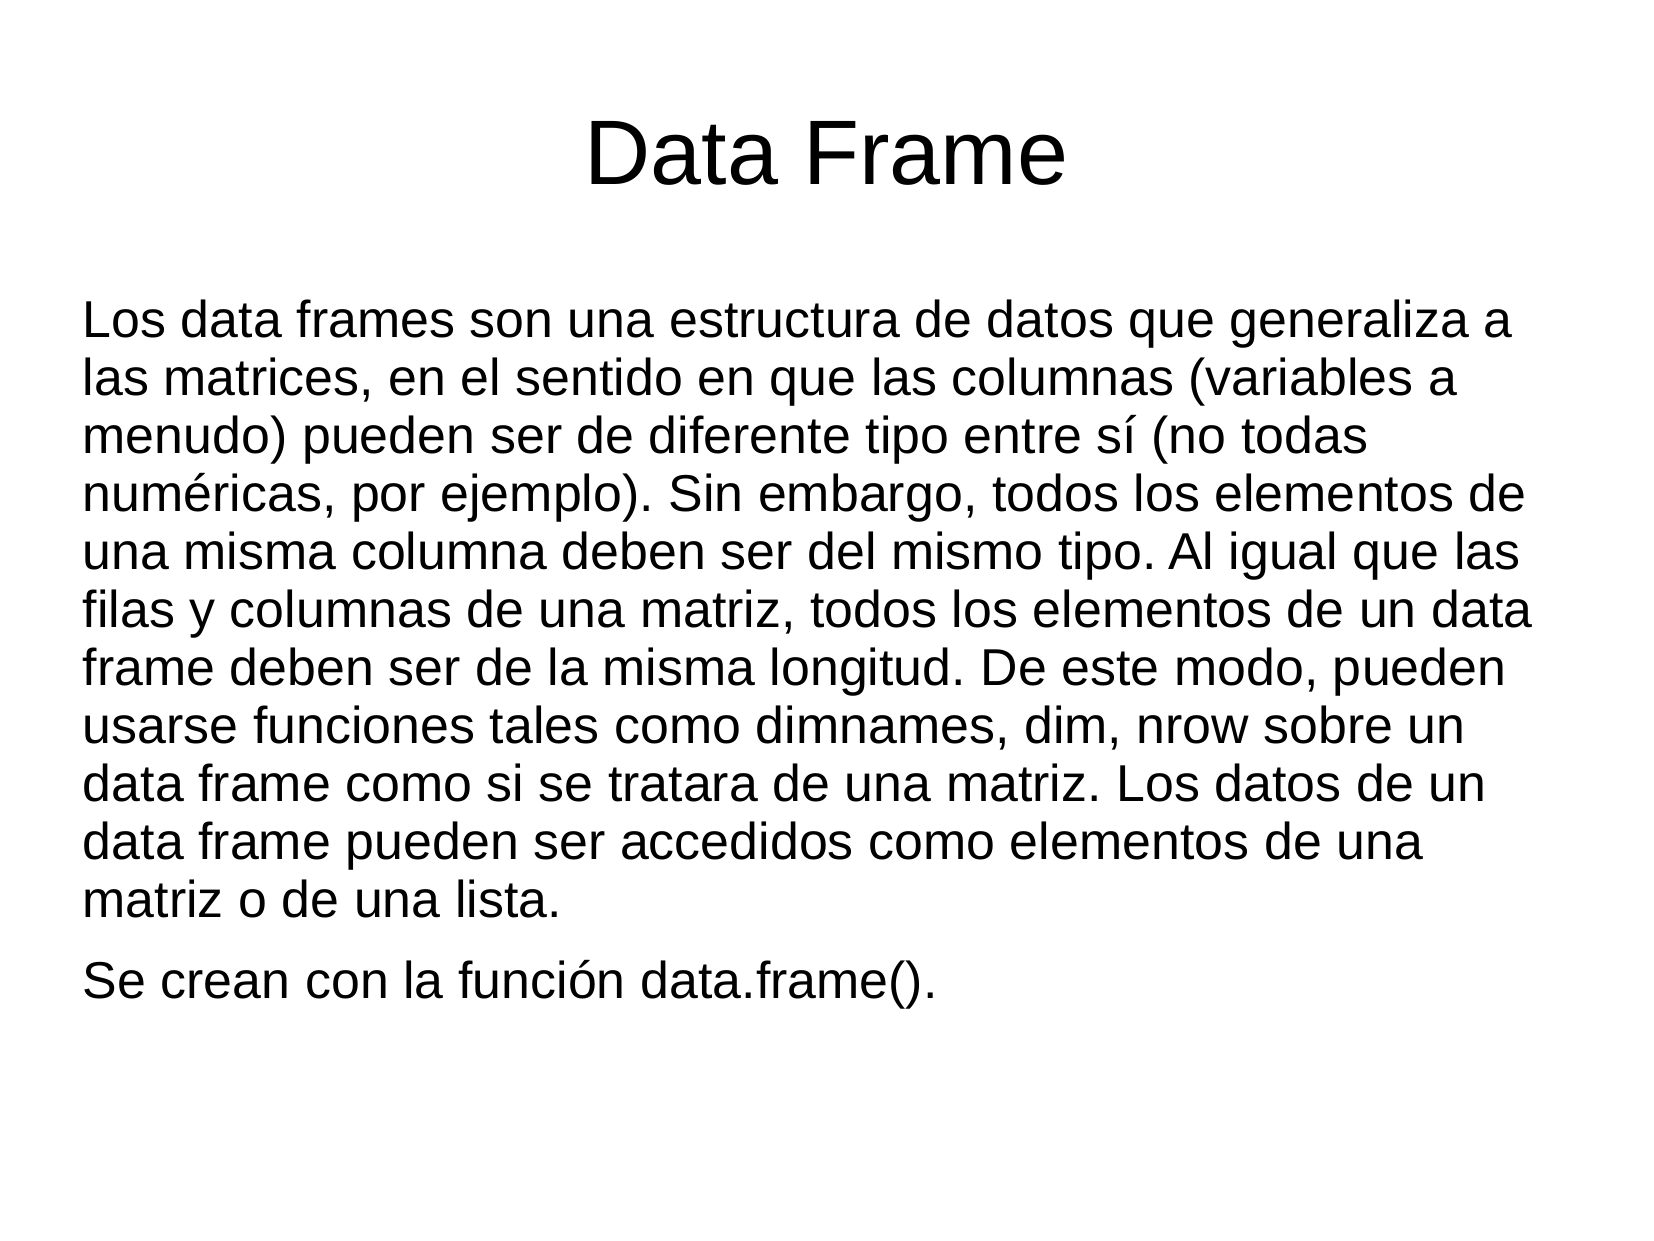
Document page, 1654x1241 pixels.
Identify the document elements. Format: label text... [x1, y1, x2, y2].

list Los data frames son una estructura de datos que generaliza a las matrices, en el sentido en que las columnas (variables a menudo) pueden ser de diferente tipo entre sí (no todas numéricas, por ejemplo). Sin embargo, todos los elementos de una misma columna deben ser del mismo tipo. Al igual que las filas y columnas de una matriz, todos los elementos de un data frame deben ser de la misma longitud. De este modo, pueden usarse funciones tales como dimnames, dim, nrow sobre un data frame como si se tratara de una matriz. Los datos de un data frame pueden ser accedidos como elementos de una matriz o de una lista. Se crean con la función data.frame(). [82, 290, 1571, 1010]
title Data Frame [82, 49, 1571, 257]
